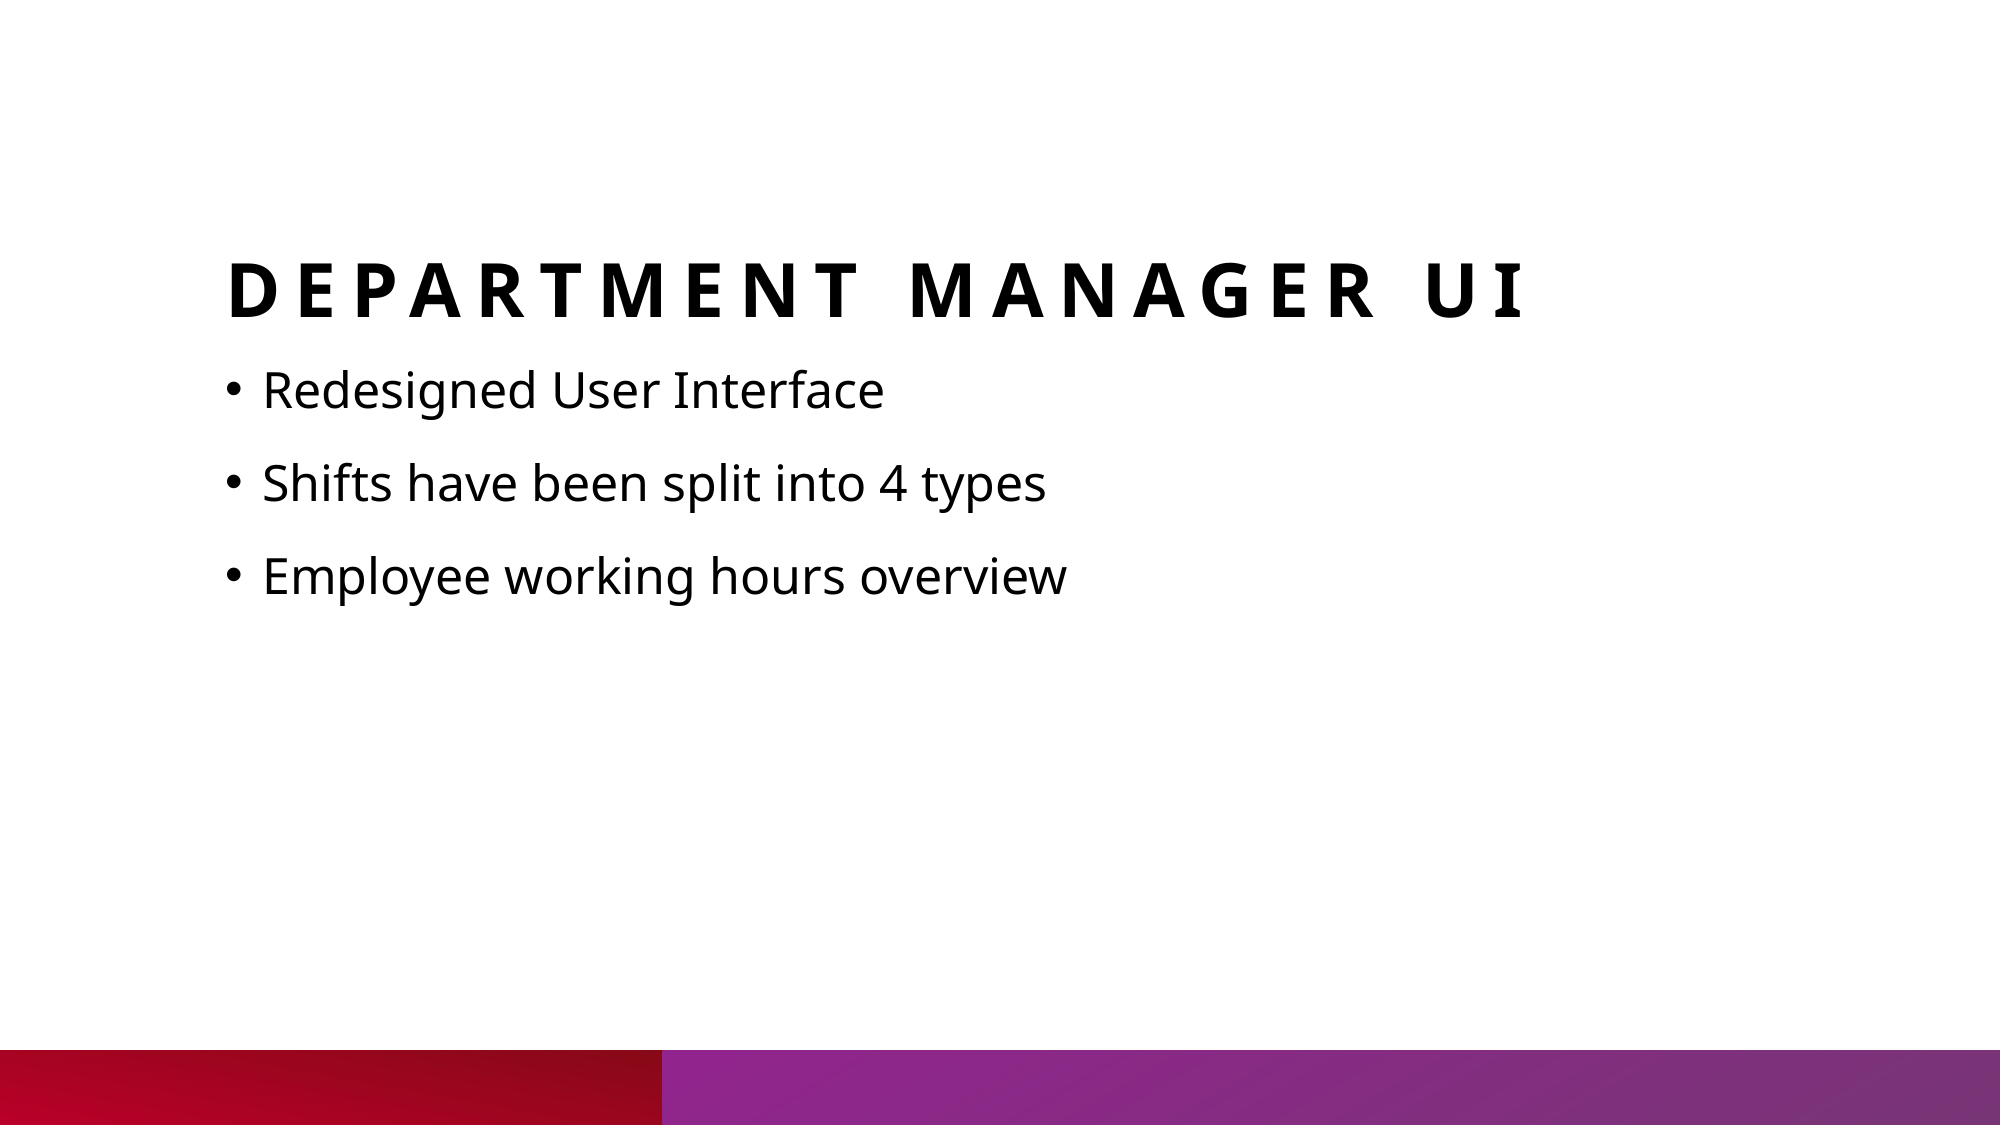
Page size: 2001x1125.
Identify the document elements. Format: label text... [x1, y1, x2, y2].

list Redesigned User Interface Shifts have been split into 4 types Employee working hours overview [225, 346, 1906, 996]
title Department manager ui [225, 130, 1906, 334]
